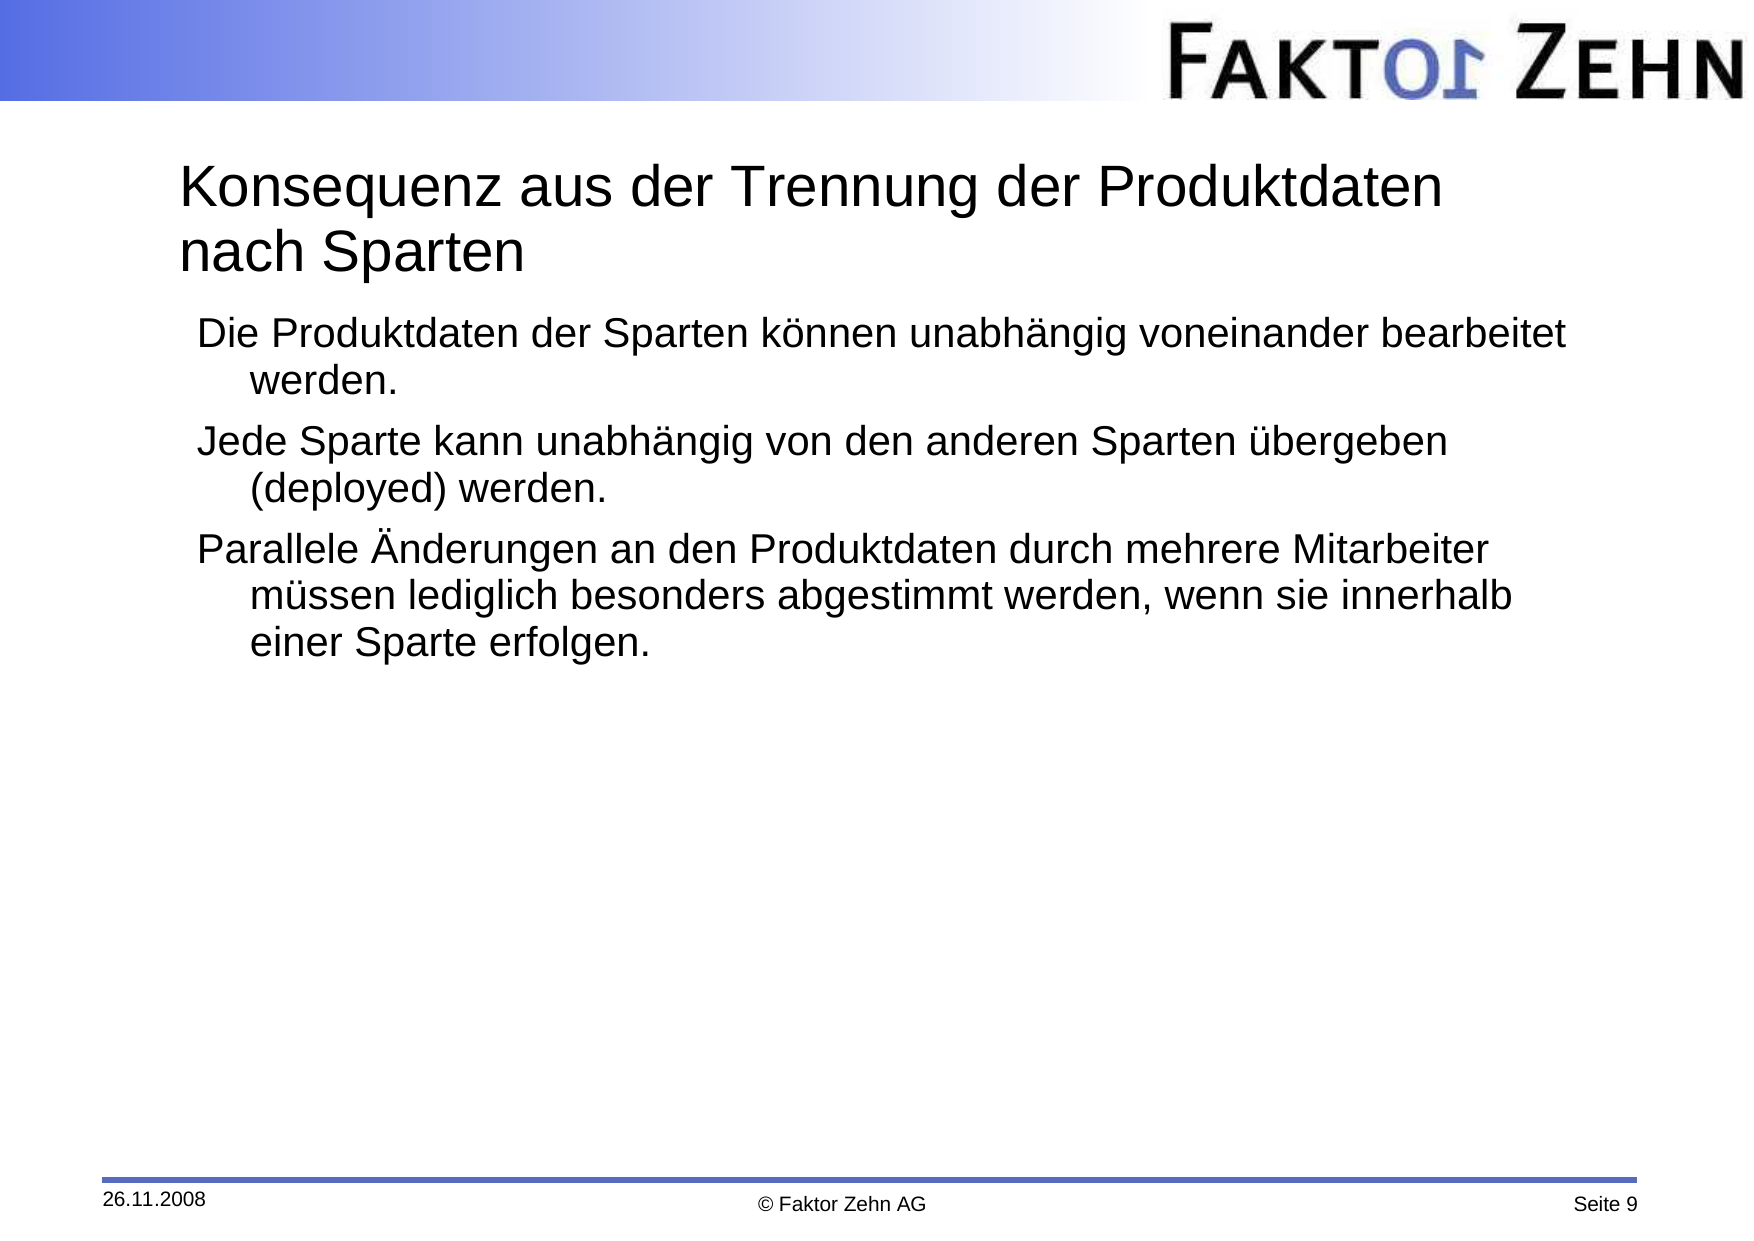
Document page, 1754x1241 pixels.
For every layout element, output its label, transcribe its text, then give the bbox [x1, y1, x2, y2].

title Konsequenz aus der Trennung der Produktdaten nach Sparten [179, 142, 1576, 296]
list Die Produktdaten der Sparten können unabhängig voneinander bearbeitet werden. Jede Sparte kann unabhängig von den anderen Sparten übergeben (deployed) werden. Parallele Änderungen an den Produktdaten durch mehrere Mitarbeiter müssen lediglich besonders abgestimmt werden, wenn sie innerhalb einer Sparte erfolgen. [179, 310, 1576, 1078]
picture [1162, 7, 1752, 100]
